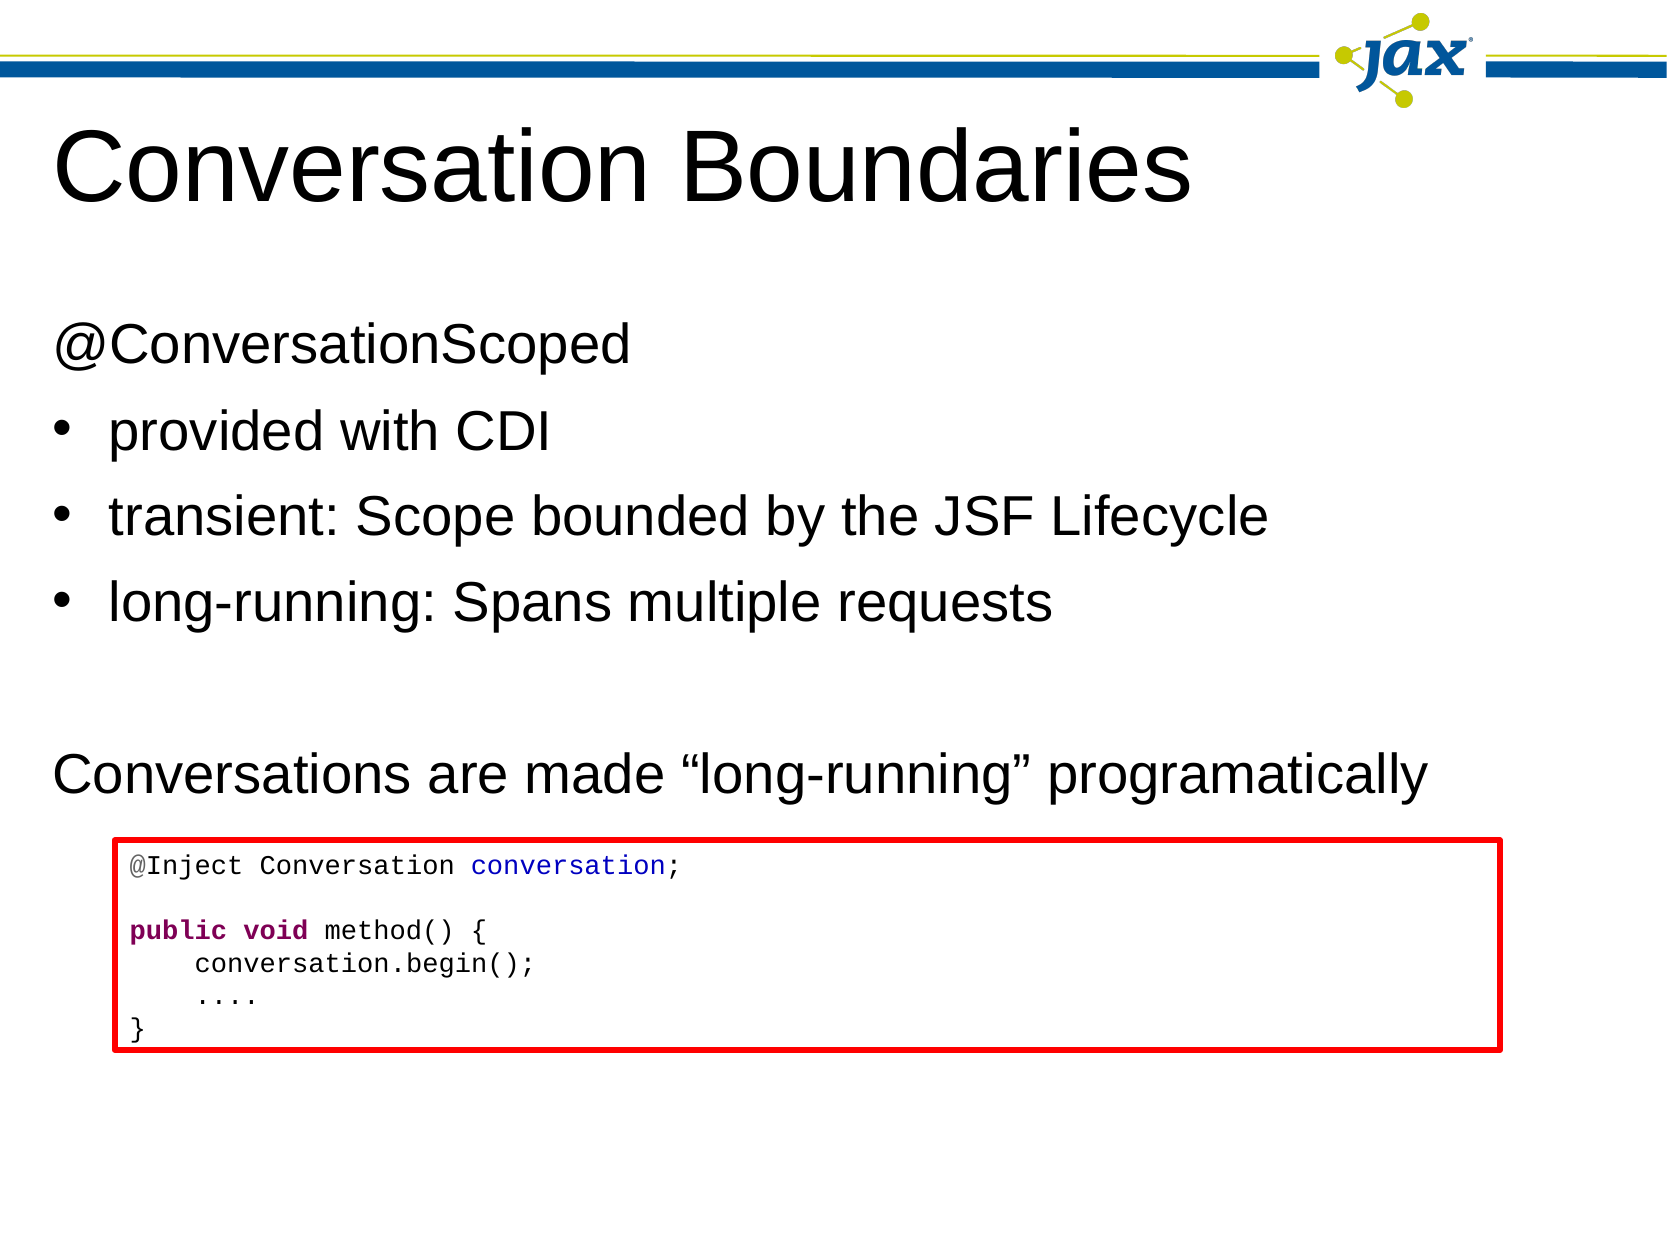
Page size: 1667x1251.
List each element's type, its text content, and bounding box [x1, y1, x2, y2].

list @ConversationScoped provided with CDI transient: Scope bounded by the JSF Lifecycle long-running: Spans multiple requests Conversations are made “long-running” programatically [37, 300, 1613, 1126]
picture [1335, 13, 1473, 91]
title Conversation Boundaries [37, 91, 1651, 230]
